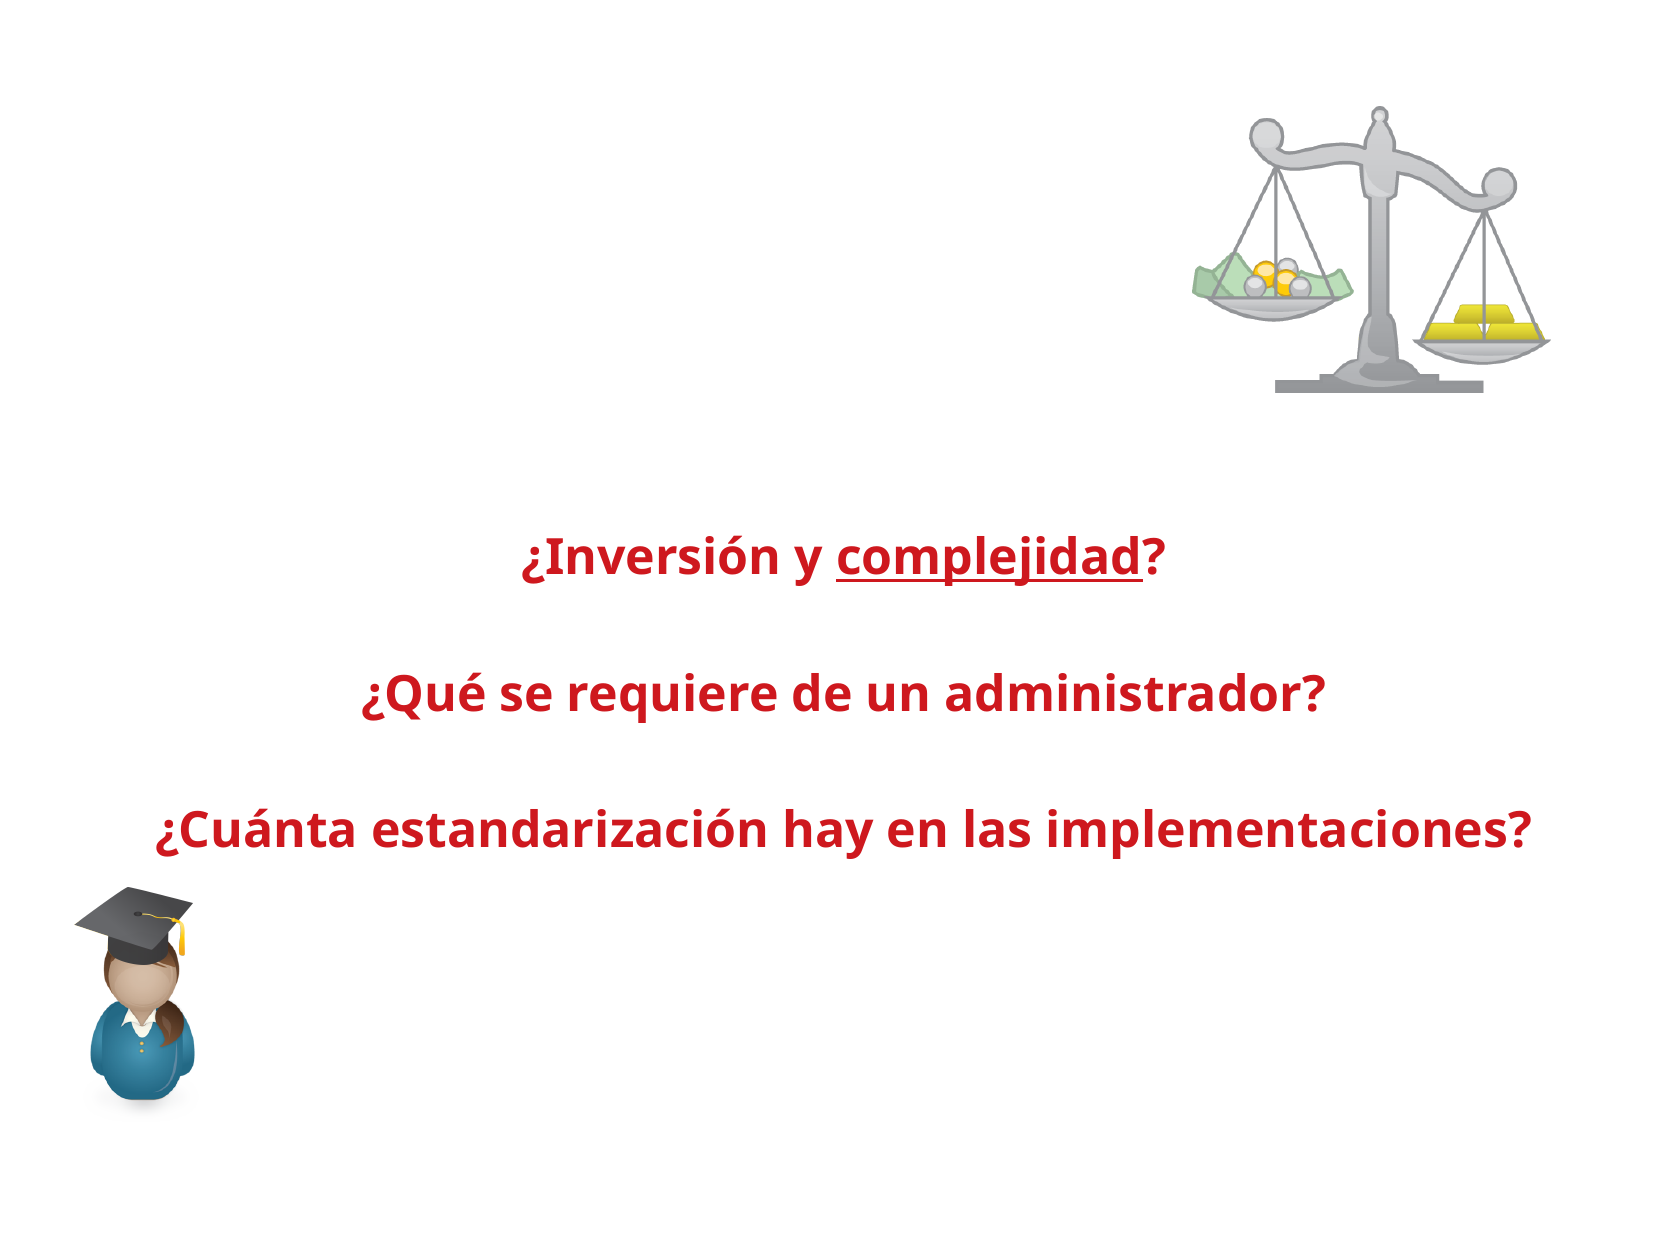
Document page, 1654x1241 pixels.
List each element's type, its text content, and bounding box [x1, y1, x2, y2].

picture [74, 887, 213, 1123]
picture [1192, 106, 1551, 393]
text_box ¿Inversión y complejidad? ¿Qué se requiere de un administrador? ¿Cuánta estandarización hay en las implementaciones? [140, 513, 1514, 779]
